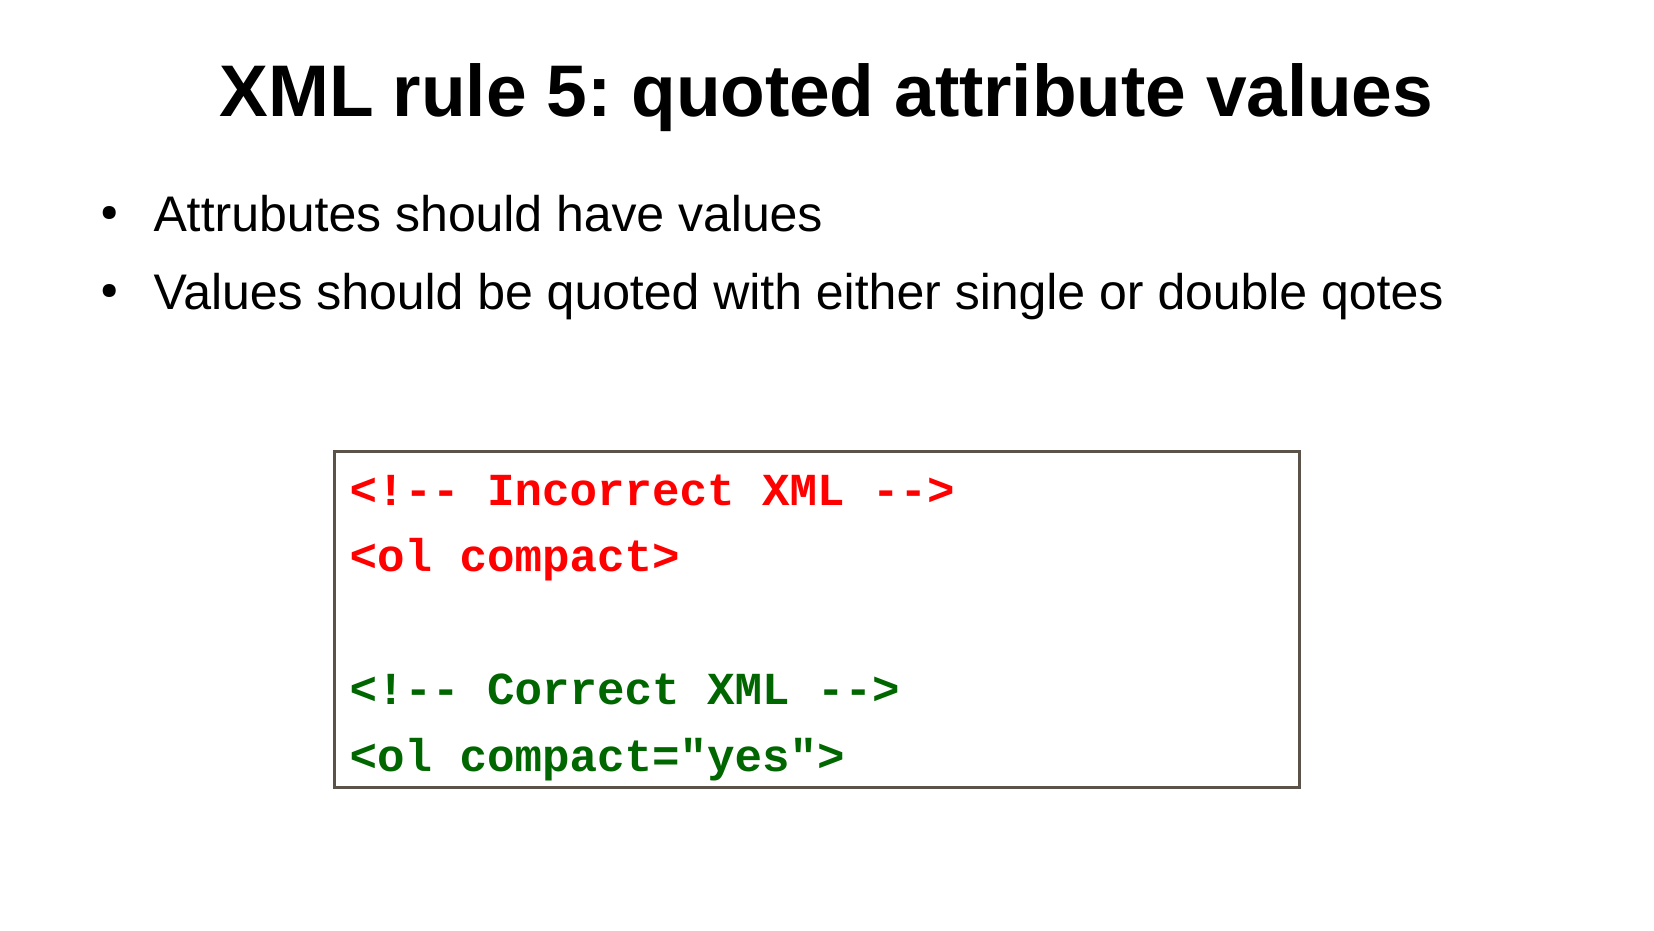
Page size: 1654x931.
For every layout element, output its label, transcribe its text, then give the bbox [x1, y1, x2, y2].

text_box <!-- Incorrect XML --> <ol compact> <!-- Correct XML --> <ol compact="yes"> [334, 451, 1300, 788]
title XML rule 5: quoted attribute values [82, 9, 1571, 174]
list Attrubutes should have values Values should be quoted with either single or double qotes [82, 186, 1538, 889]
